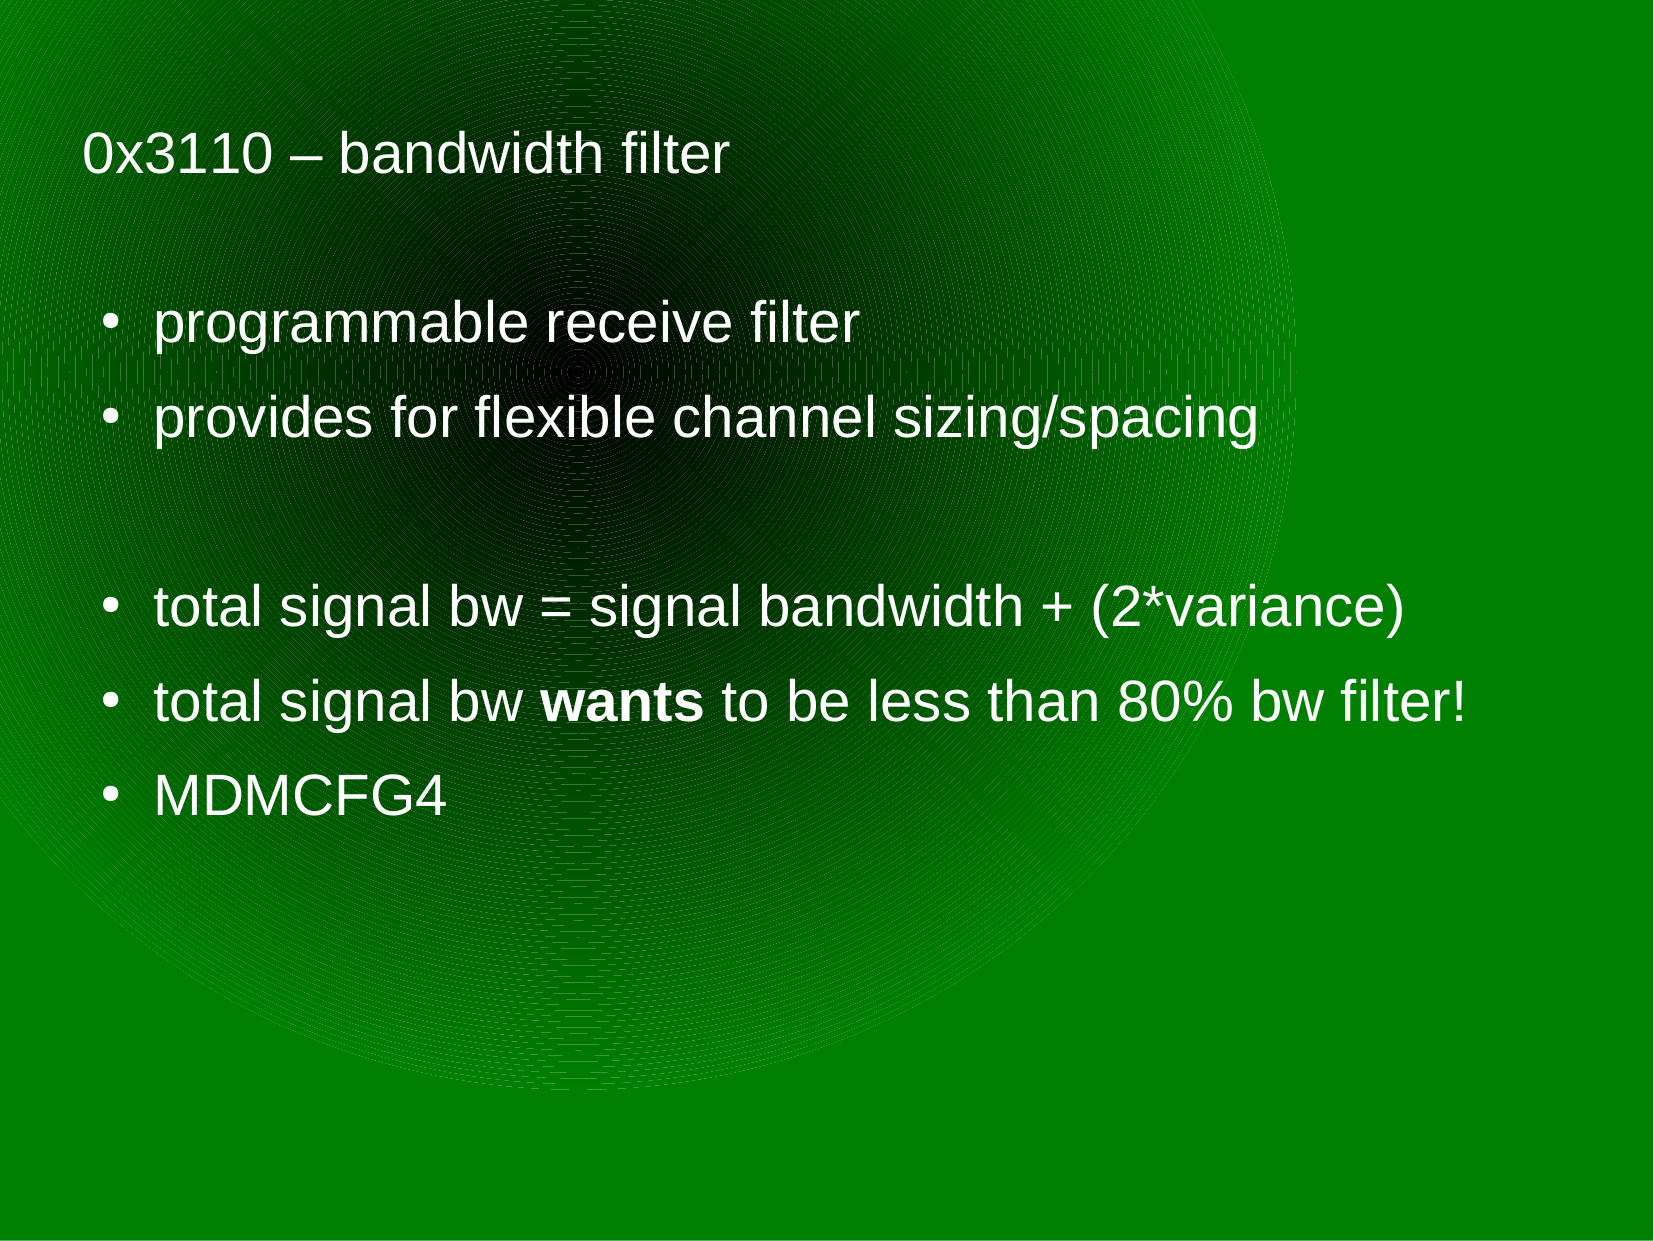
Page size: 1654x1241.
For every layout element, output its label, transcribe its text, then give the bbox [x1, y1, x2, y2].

title 0x3110 – bandwidth filter [82, 49, 1571, 257]
list programmable receive filter provides for flexible channel sizing/spacing total signal bw = signal bandwidth + (2*variance) total signal bw wants to be less than 80% bw filter! MDMCFG4 [82, 290, 1571, 1109]
